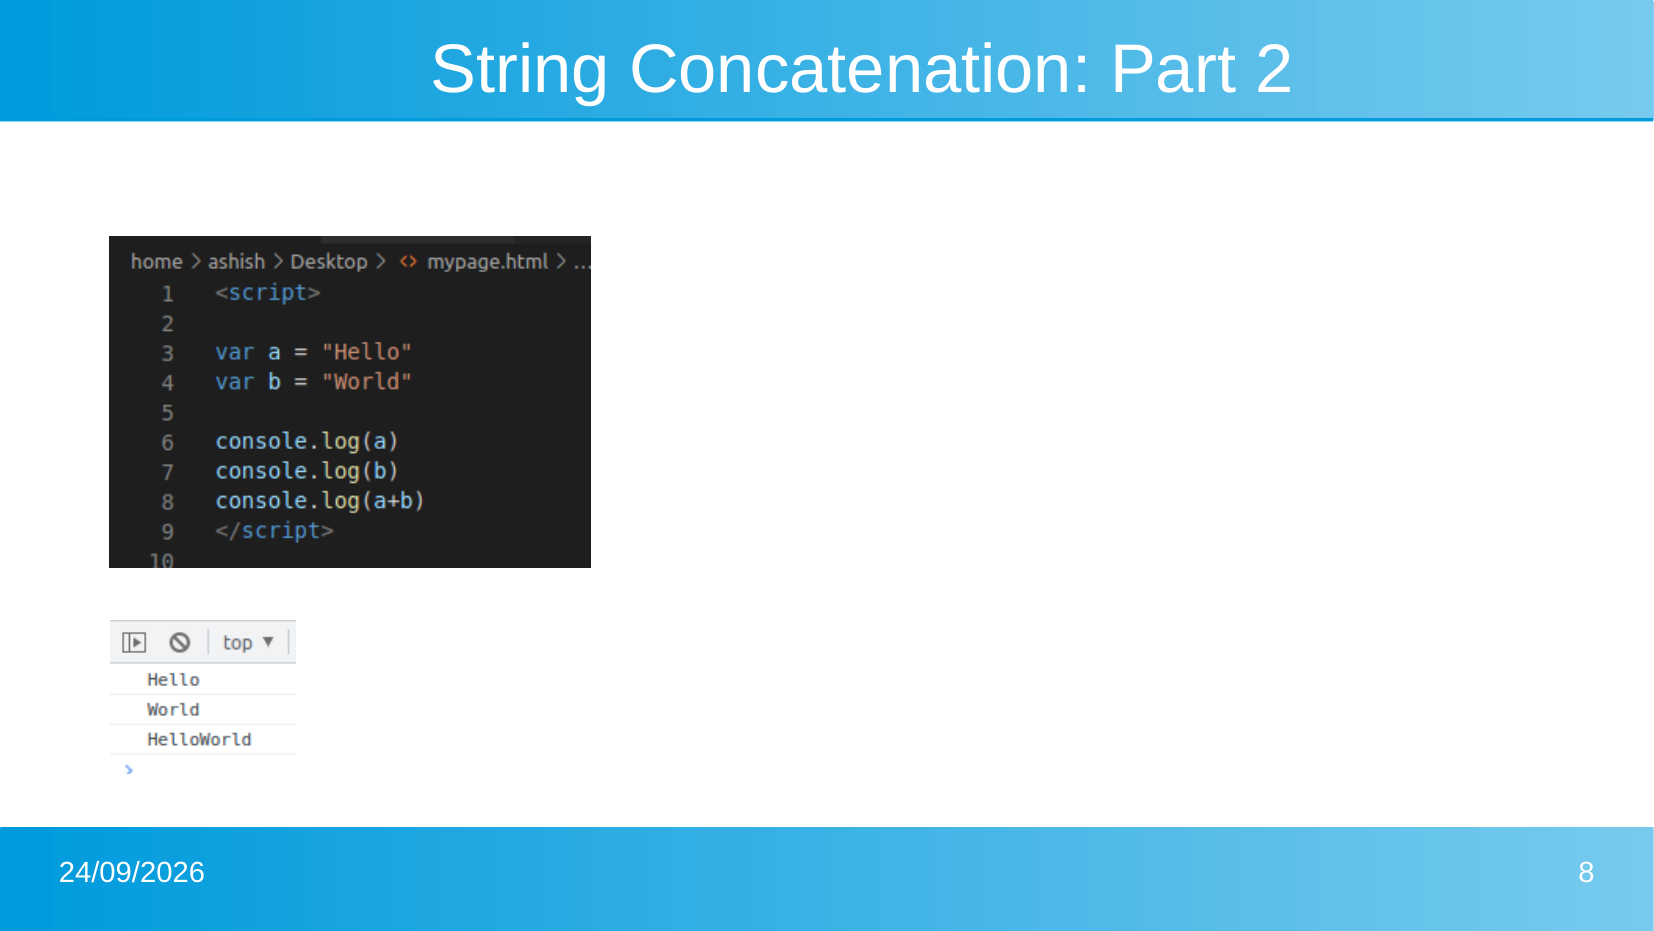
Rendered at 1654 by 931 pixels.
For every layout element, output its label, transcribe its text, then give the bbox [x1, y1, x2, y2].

title String Concatenation: Part 2 [59, 29, 1595, 108]
picture [109, 236, 591, 568]
picture [110, 620, 296, 774]
